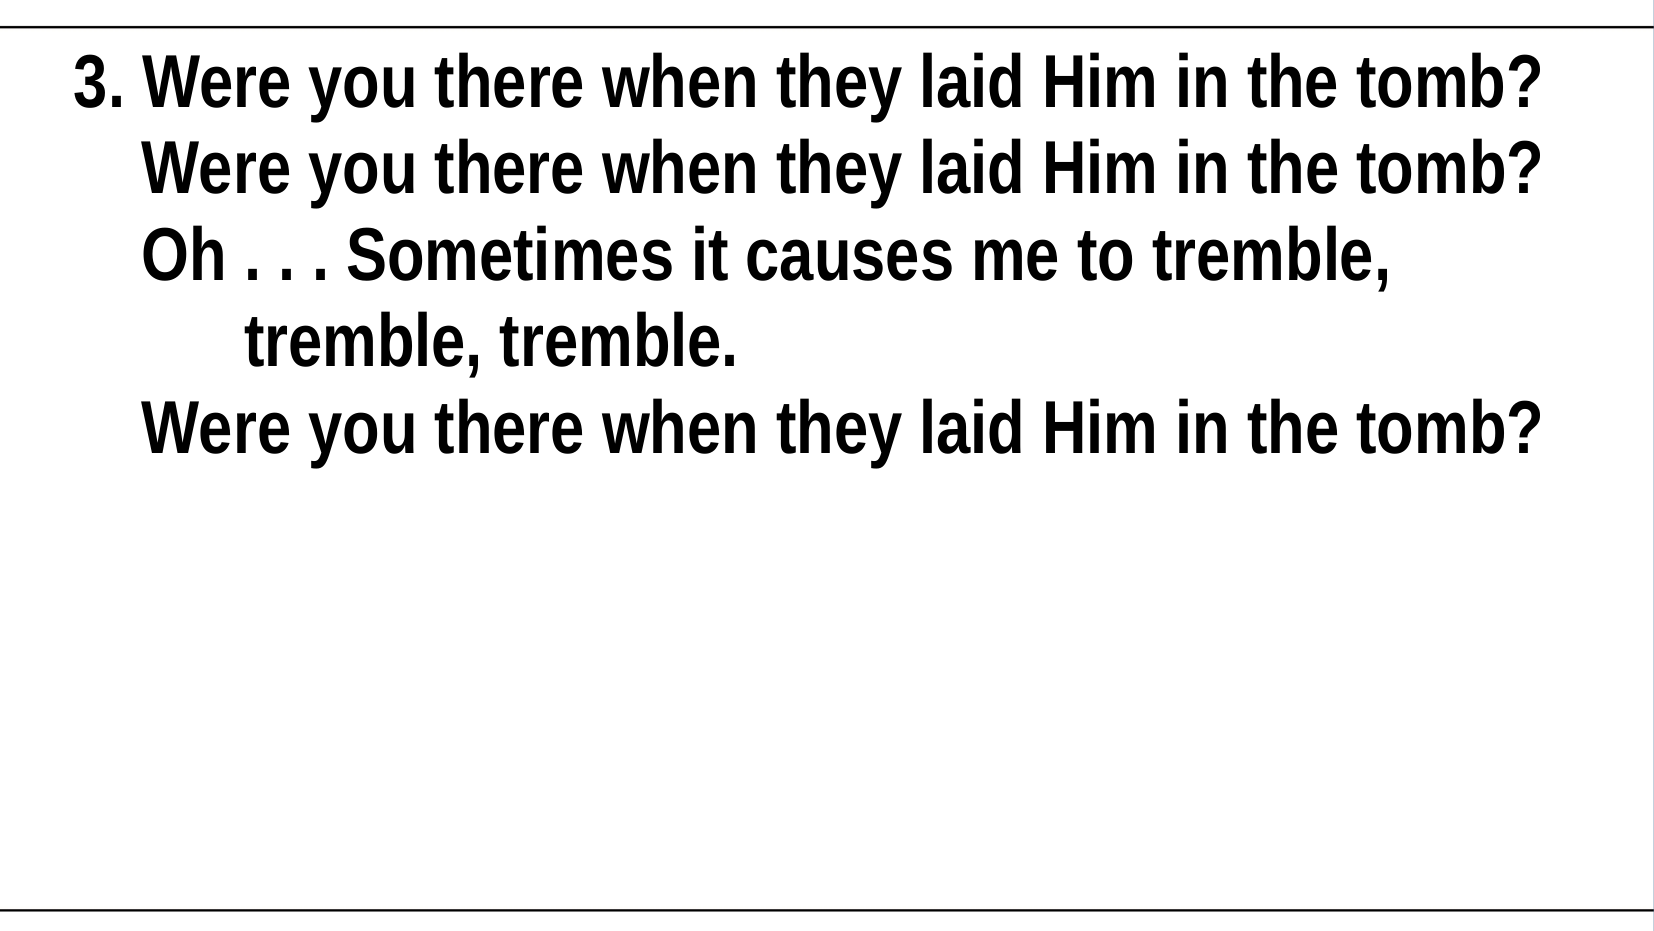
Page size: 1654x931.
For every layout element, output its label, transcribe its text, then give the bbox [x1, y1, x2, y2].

text_box 3. Were you there when they laid Him in the tomb? Were you there when they laid Him in the tomb? Oh . . . Sometimes it causes me to tremble, tremble, tremble. Were you there when they laid Him in the tomb? [59, 30, 1606, 526]
picture [0, 0, 1654, 931]
